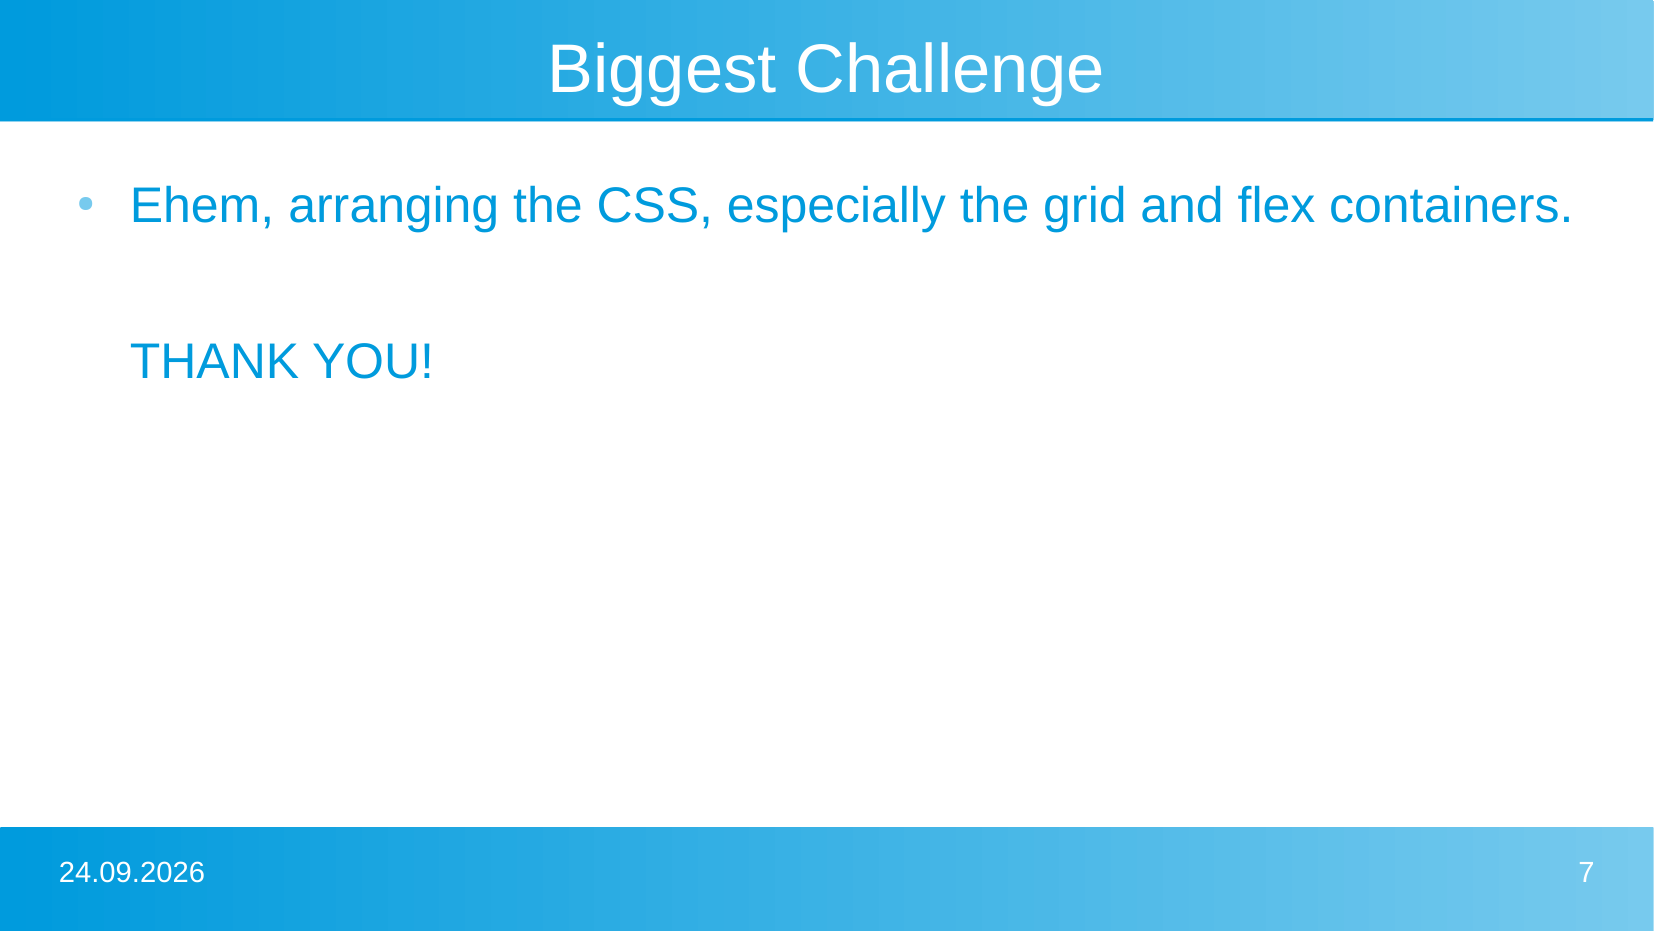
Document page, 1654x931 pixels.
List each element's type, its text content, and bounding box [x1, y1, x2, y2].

list Ehem, arranging the CSS, especially the grid and flex containers. THANK YOU! [59, 177, 1595, 768]
title Biggest Challenge [59, 29, 1595, 108]
